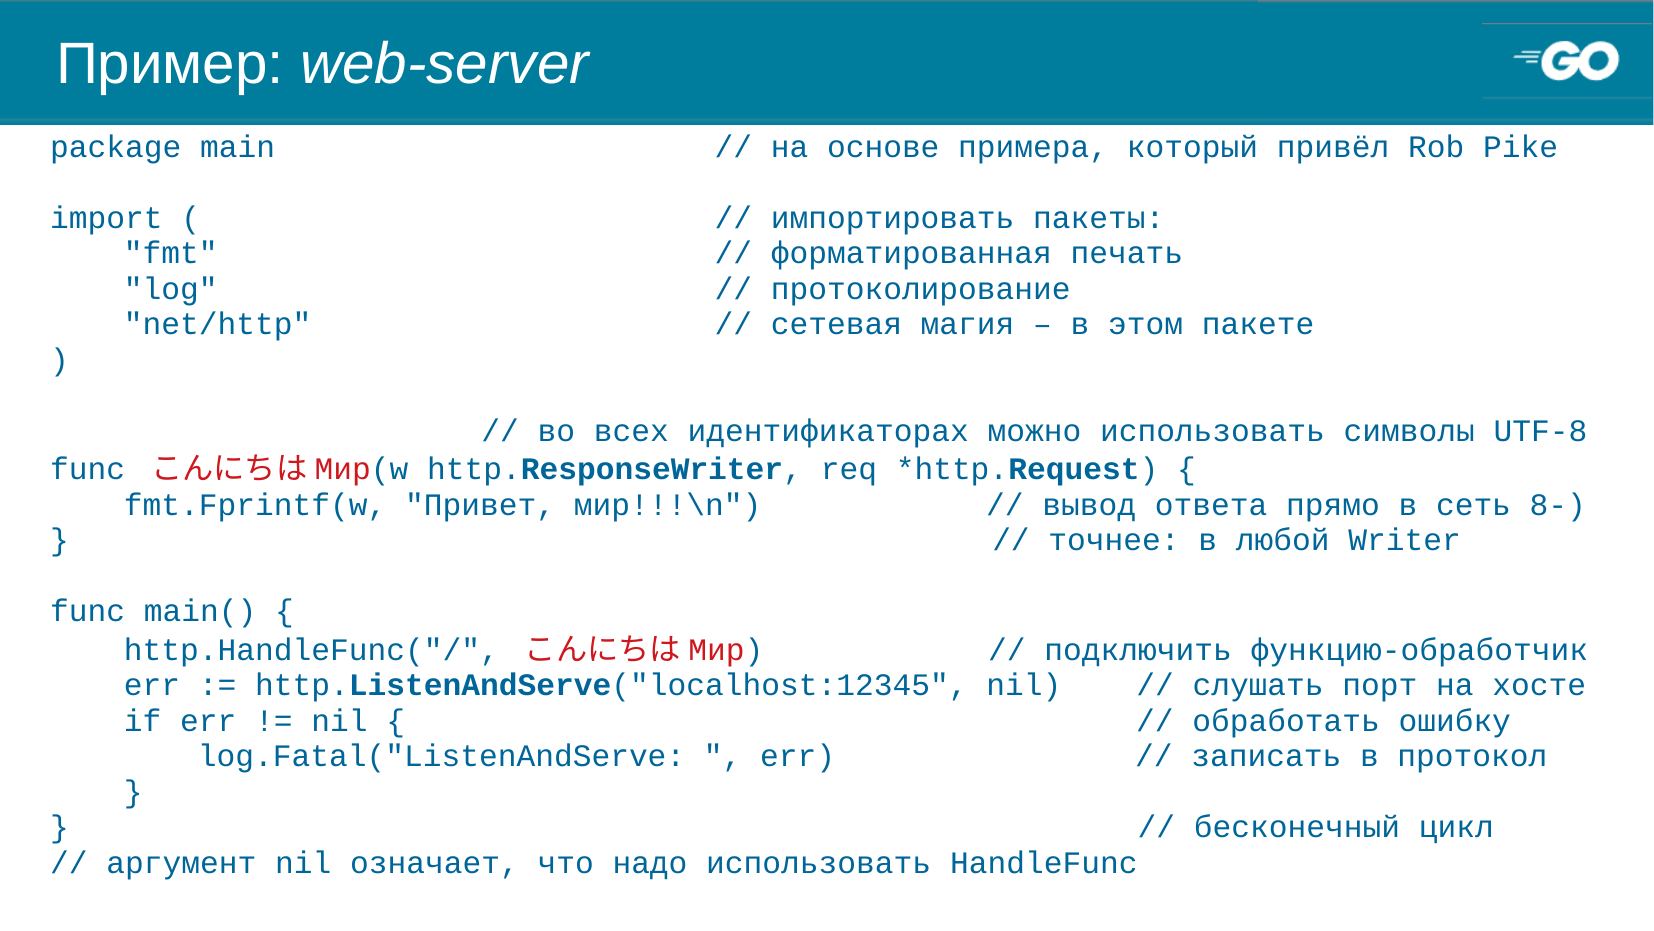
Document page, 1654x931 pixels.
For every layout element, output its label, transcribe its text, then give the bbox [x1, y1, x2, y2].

text_box Пример: web-server [41, 23, 1495, 104]
text_box package main // на основе примера, который привёл Rob Pike import ( // импортировать пакеты: "fmt" // форматированная печать "log" // протоколирование "net/http" // сетевая магия – в этом пакете ) // во всех идентификаторах можно использовать символы UTF-8 func こんにちはМир(w http.ResponseWriter, req *http.Request) { fmt.Fprintf(w, "Привет, мир!!!\n") // вывод ответа прямо в сеть 8-) } // точнее: в любой Writer func main() { http.HandleFunc("/", こんにちはМир) // подключить функцию-обработчик err := http.ListenAndServe("localhost:12345", nil) // слушать порт на хосте if err != nil { // обработать ошибку log.Fatal("ListenAndServe: ", err) // записать в протокол } } // бесконечный цикл // аргумент nil означает, что надо использовать HandleFunc [35, 124, 1619, 891]
picture [1542, 41, 1619, 81]
